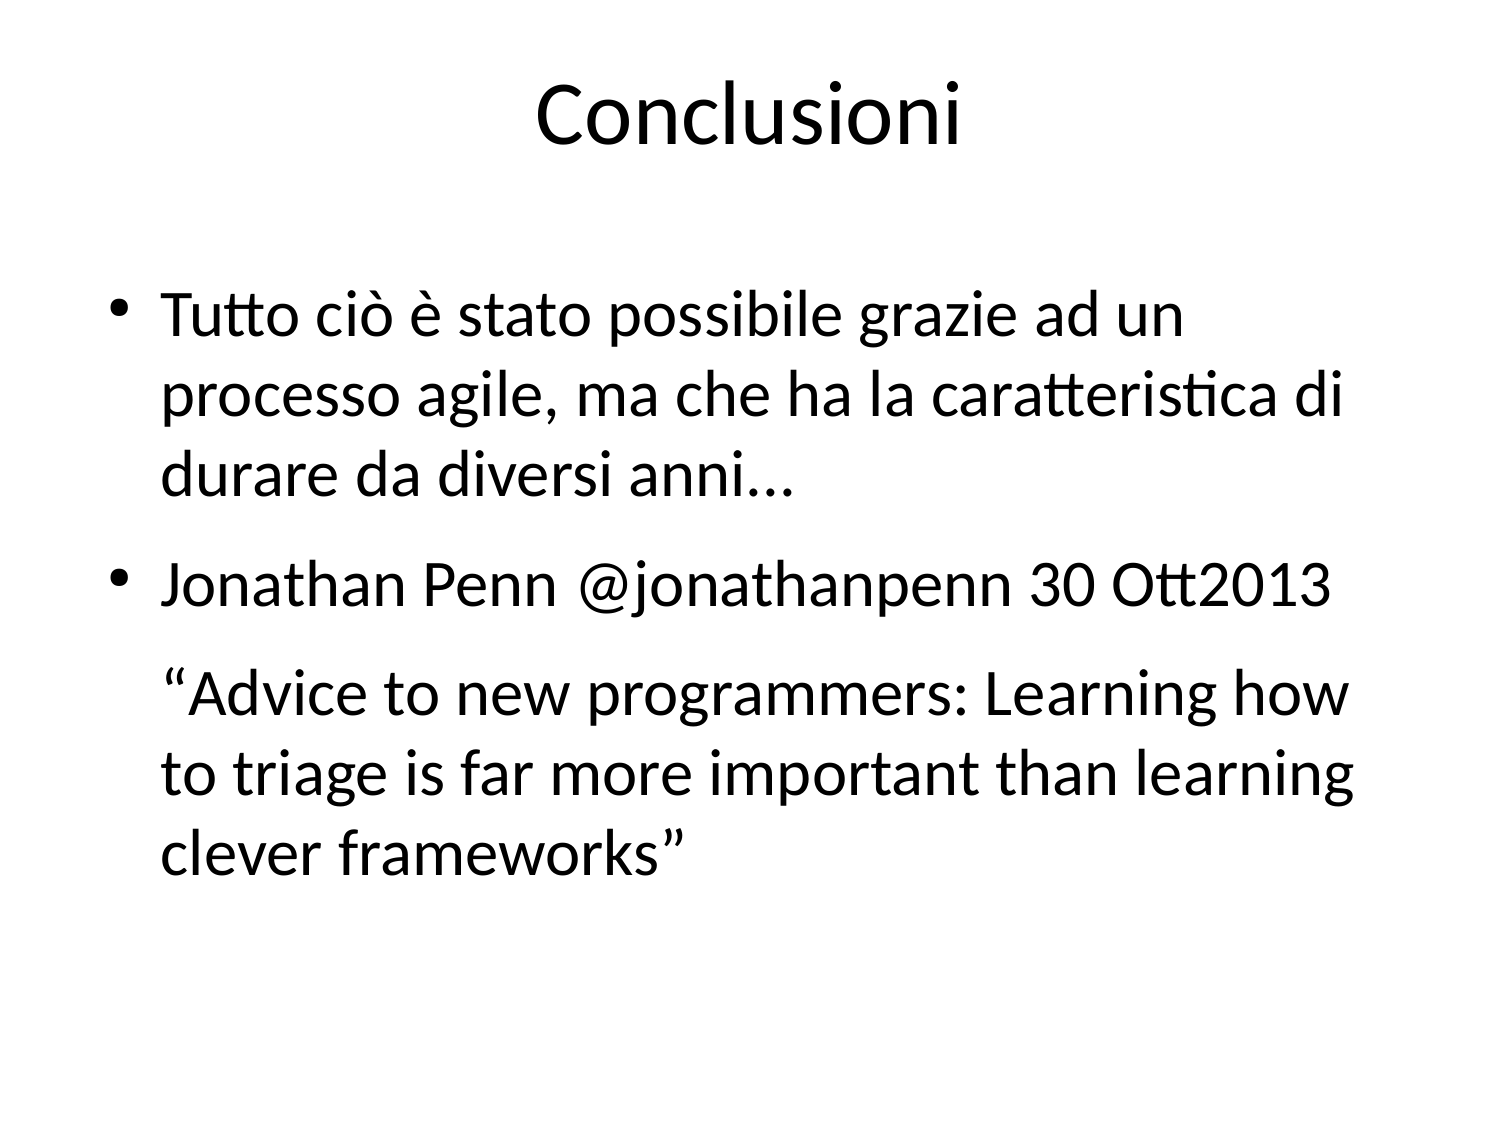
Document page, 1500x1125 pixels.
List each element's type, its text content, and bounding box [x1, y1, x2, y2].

title Conclusioni [75, 45, 1425, 233]
list Tutto ciò è stato possibile grazie ad un processo agile, ma che ha la caratteristica di durare da diversi anni... Jonathan Penn ‏@jonathanpenn 30 Ott2013 “Advice to new programmers: Learning how to triage is far more important than learning clever frameworks” [75, 262, 1425, 1005]
